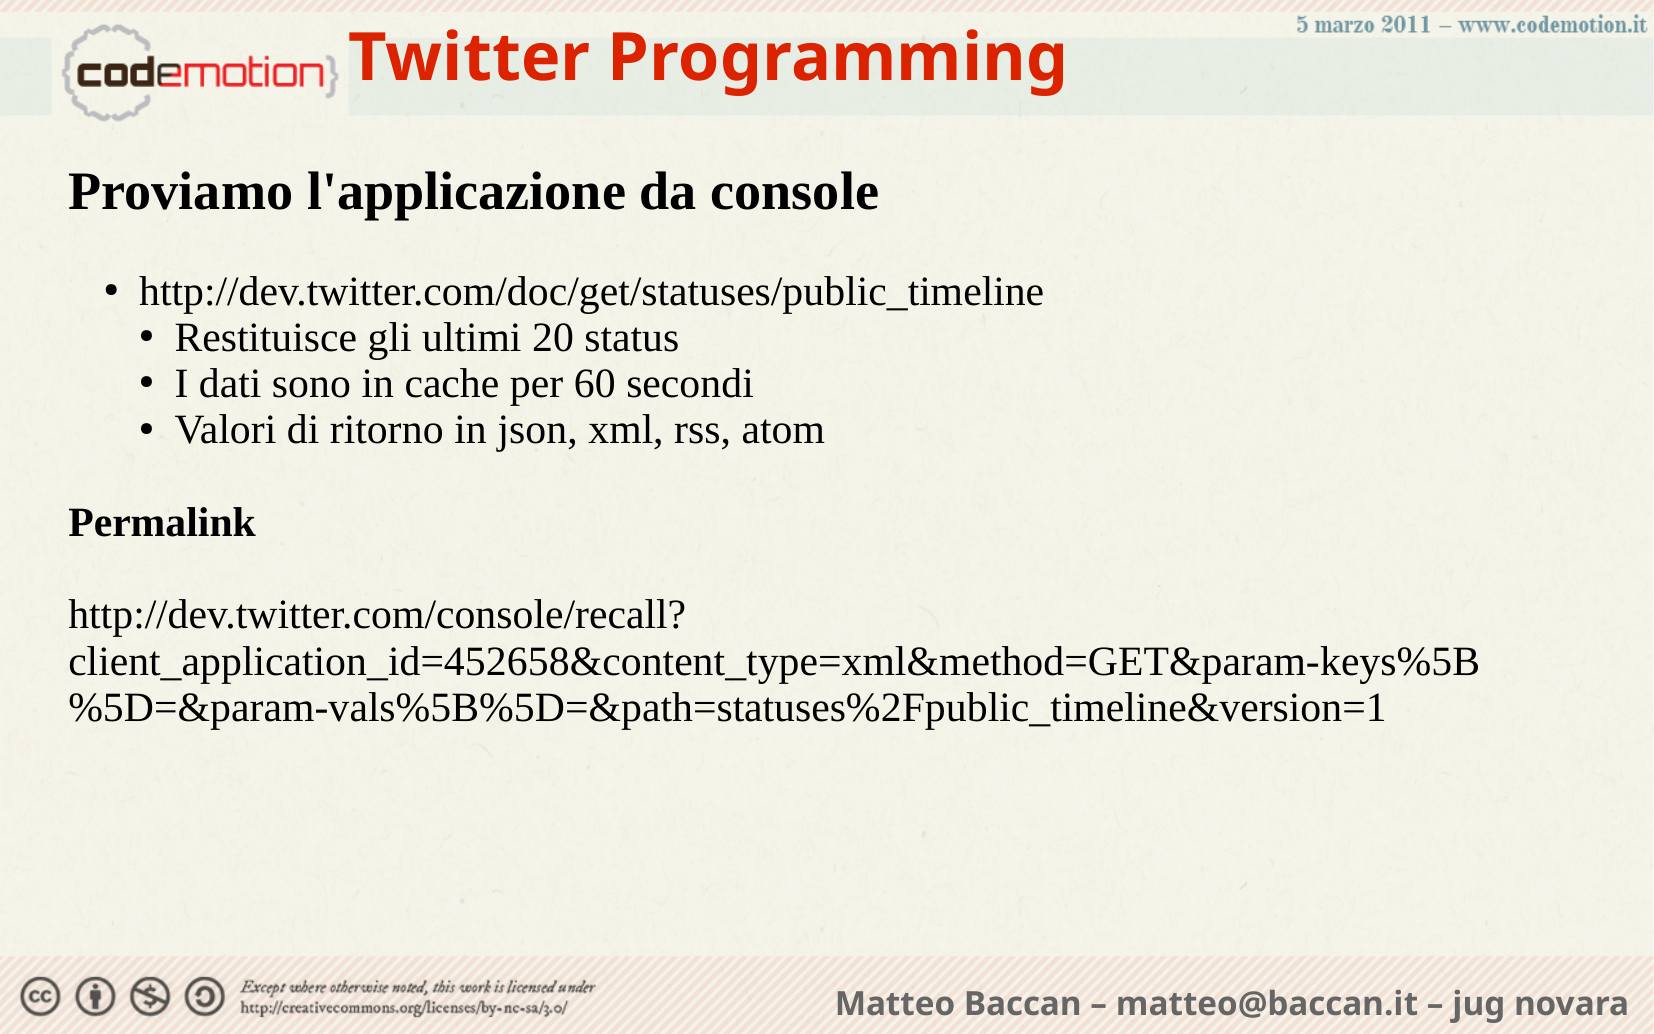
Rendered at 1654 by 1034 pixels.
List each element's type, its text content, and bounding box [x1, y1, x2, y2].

text_box Proviamo l'applicazione da console http://dev.twitter.com/doc/get/statuses/public_timeline Restituisce gli ultimi 20 status I dati sono in cache per 60 secondi Valori di ritorno in json, xml, rss, atom Permalink http://dev.twitter.com/console/recall?client_application_id=452658&content_type=xml&method=GET&param-keys%5B%5D=&param-vals%5B%5D=&path=statuses%2Fpublic_timeline&version=1 [53, 154, 1609, 842]
picture [0, 0, 1654, 1034]
title Twitter Programming [348, 5, 1609, 103]
